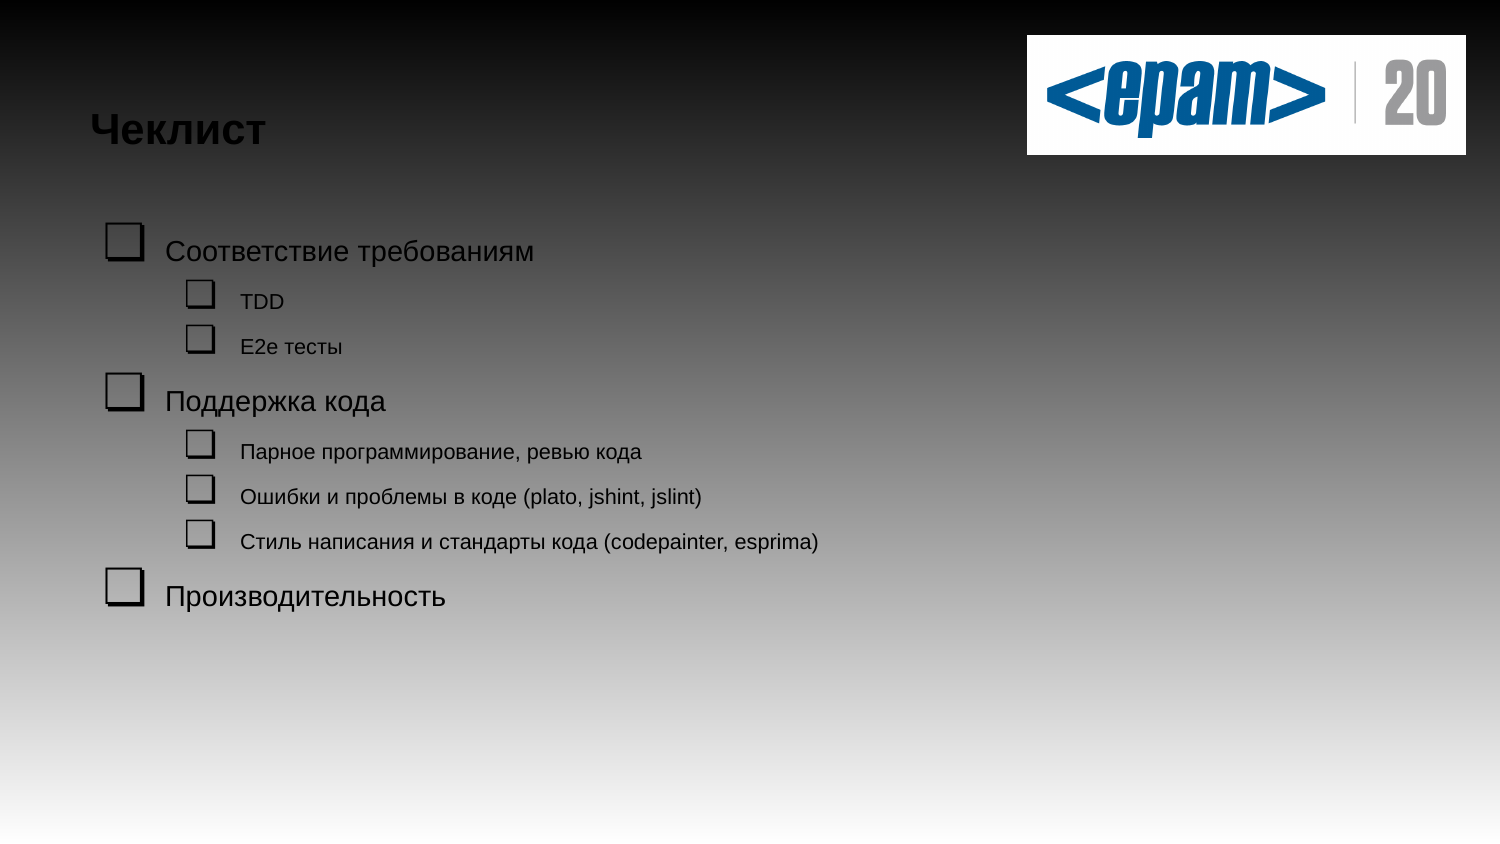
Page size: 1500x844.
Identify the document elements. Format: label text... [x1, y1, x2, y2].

title Чеклист [75, 33, 1425, 175]
list Соответствие требованиям TDD E2e тесты Поддержка кода Парное программирование, ревью кода Ошибки и проблемы в коде (plato, jshint, jslint) Стиль написания и стандарты кода (codepainter, esprima) Производительность [75, 196, 1425, 808]
picture [1027, 35, 1466, 155]
